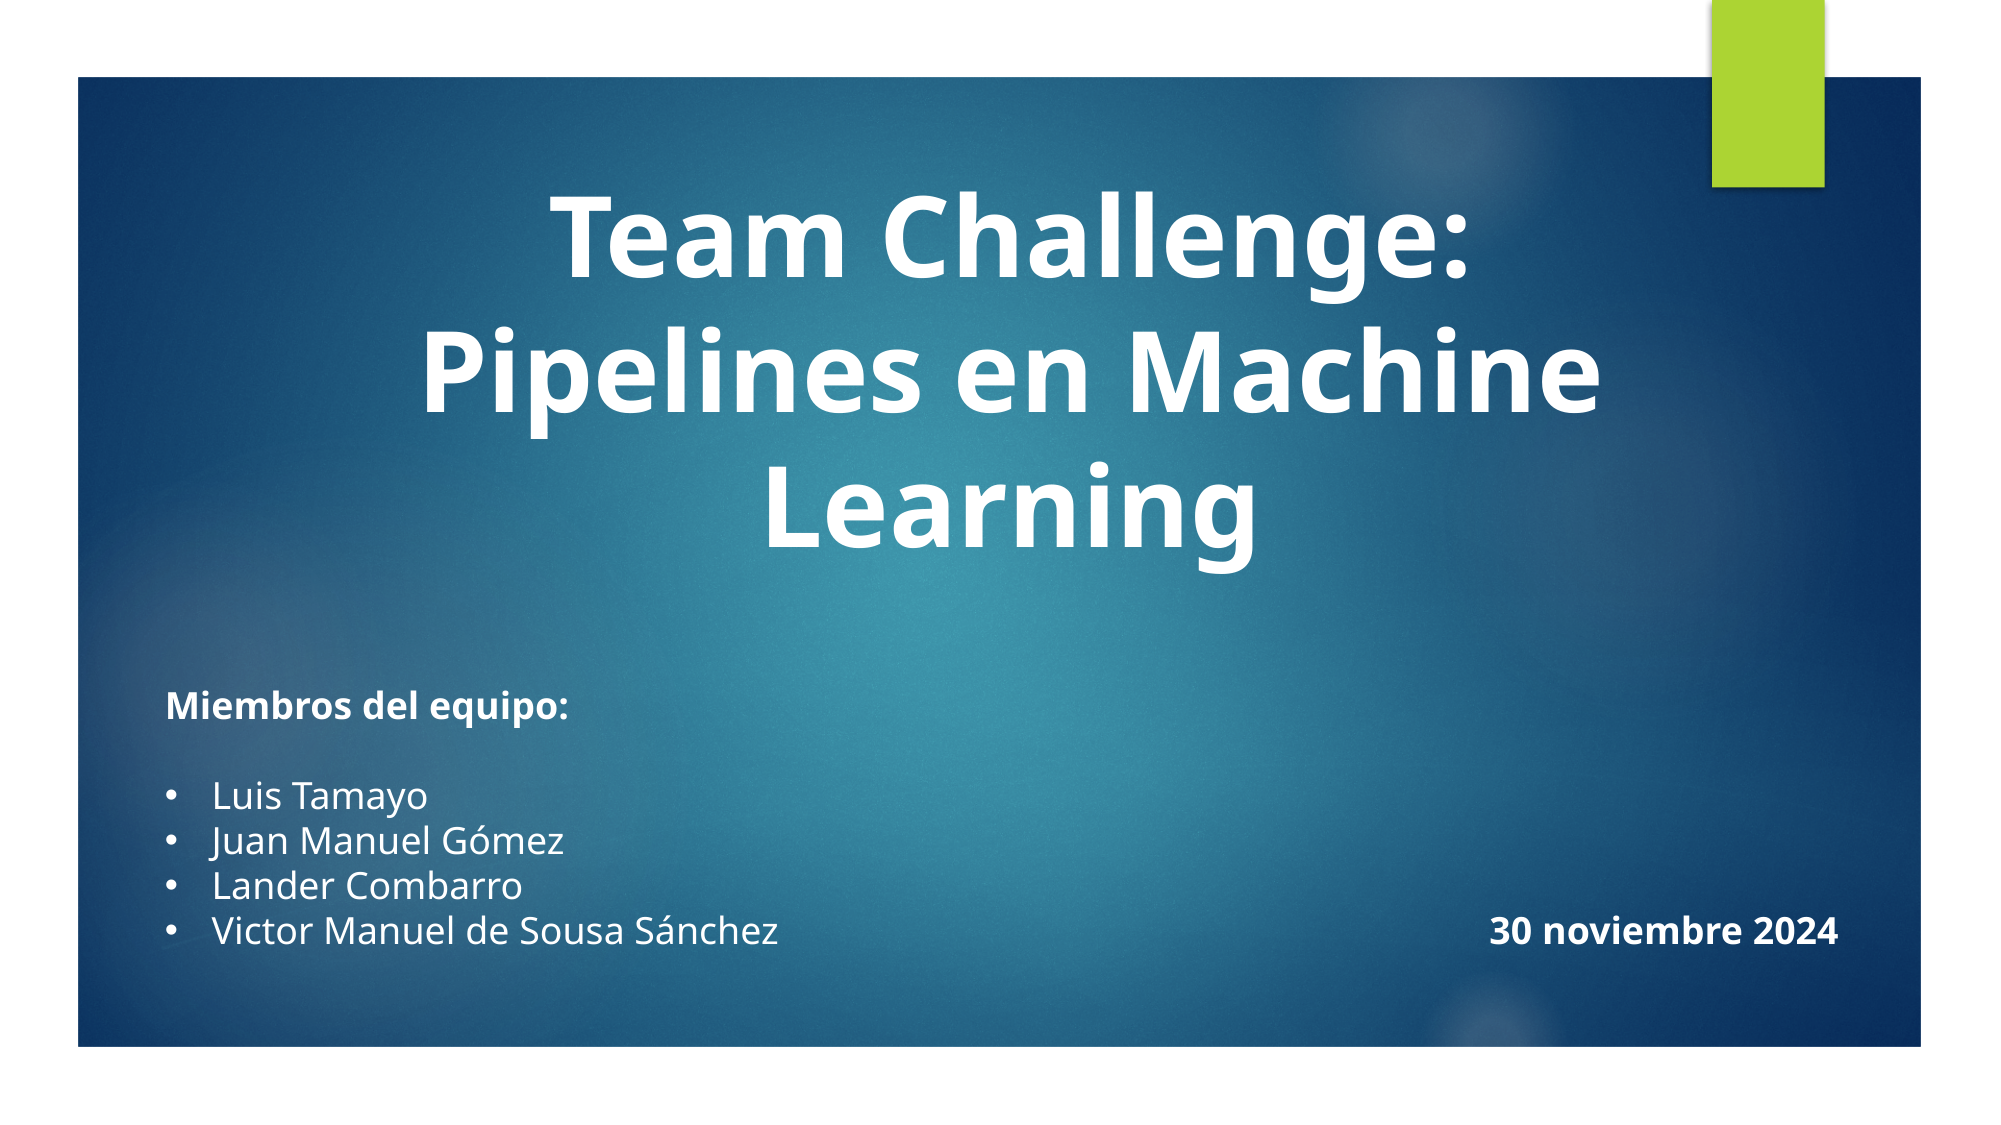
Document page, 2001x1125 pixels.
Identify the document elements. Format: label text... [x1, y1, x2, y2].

picture [79, 78, 1920, 1046]
text_box Miembros del equipo: Luis Tamayo Juan Manuel Gómez Lander Combarro Victor Manuel de Sousa Sánchez [150, 674, 967, 960]
text_box 30 noviembre 2024 [1474, 899, 1925, 960]
title Team Challenge: Pipelines en Machine Learning [377, 130, 1645, 741]
